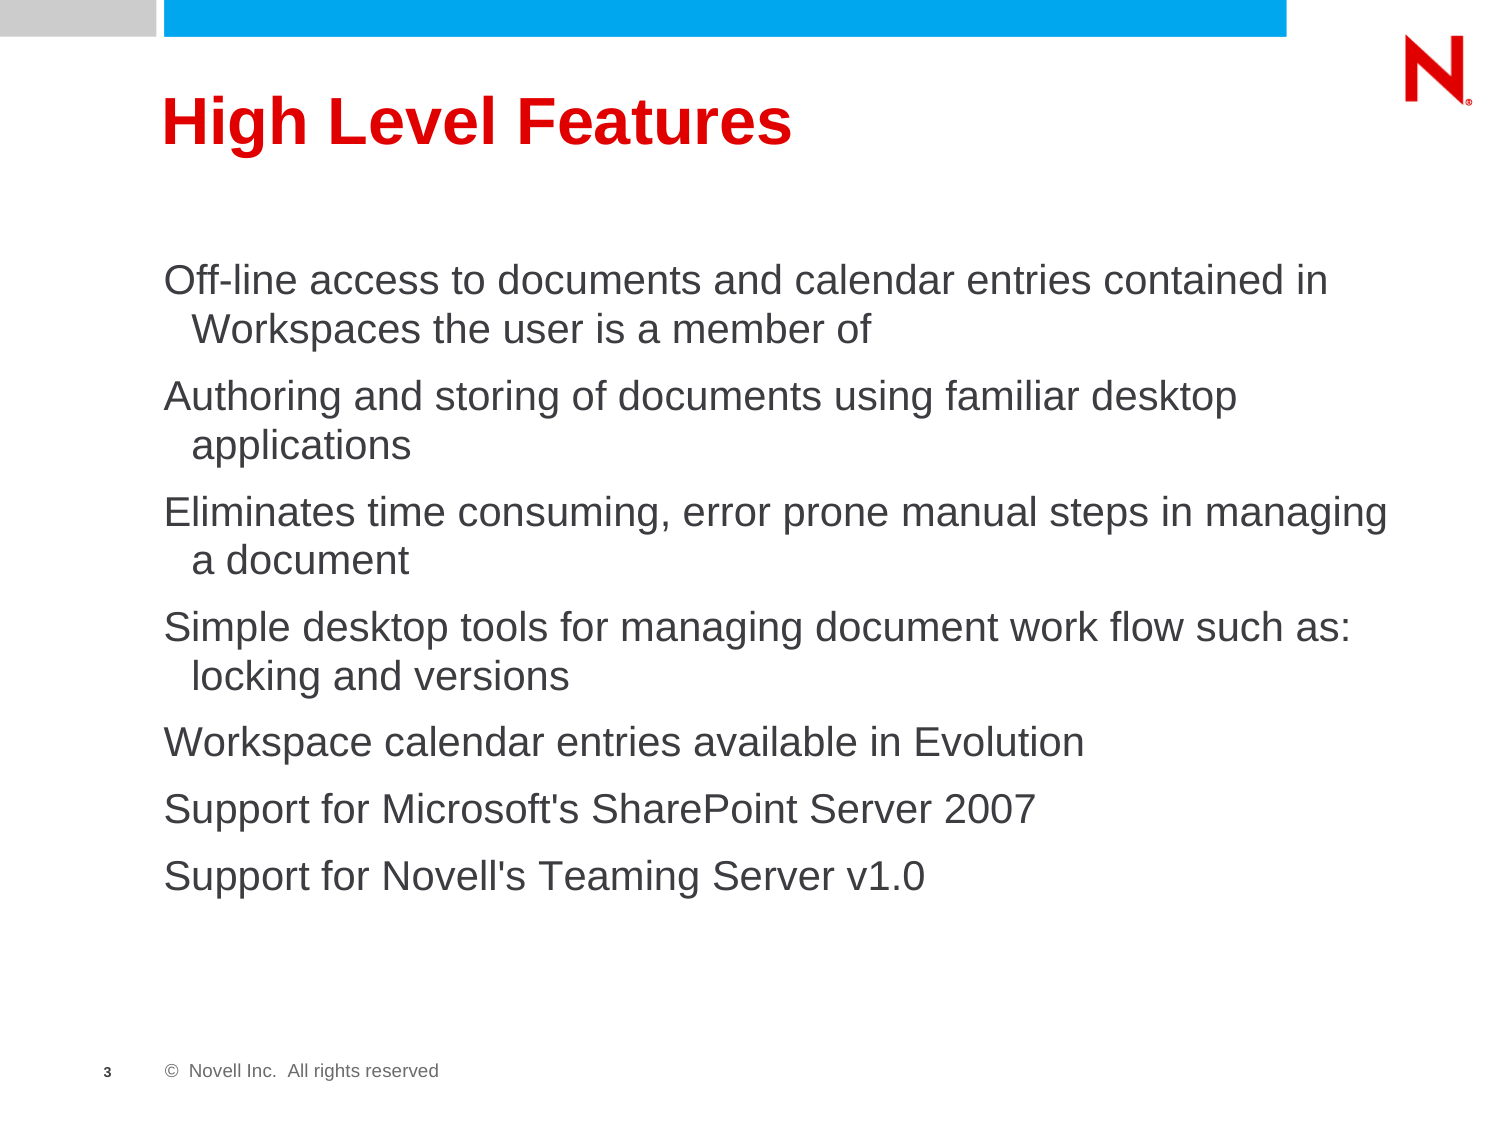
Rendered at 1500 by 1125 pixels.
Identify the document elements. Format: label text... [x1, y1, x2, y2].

title High Level Features [161, 41, 1383, 205]
list Off-line access to documents and calendar entries contained in Workspaces the user is a member of Authoring and storing of documents using familiar desktop applications Eliminates time consuming, error prone manual steps in managing a document Simple desktop tools for managing document work flow such as: locking and versions Workspace calendar entries available in Evolution Support for Microsoft's SharePoint Server 2007 Support for Novell's Teaming Server v1.0 [163, 254, 1404, 986]
picture [1403, 32, 1473, 107]
